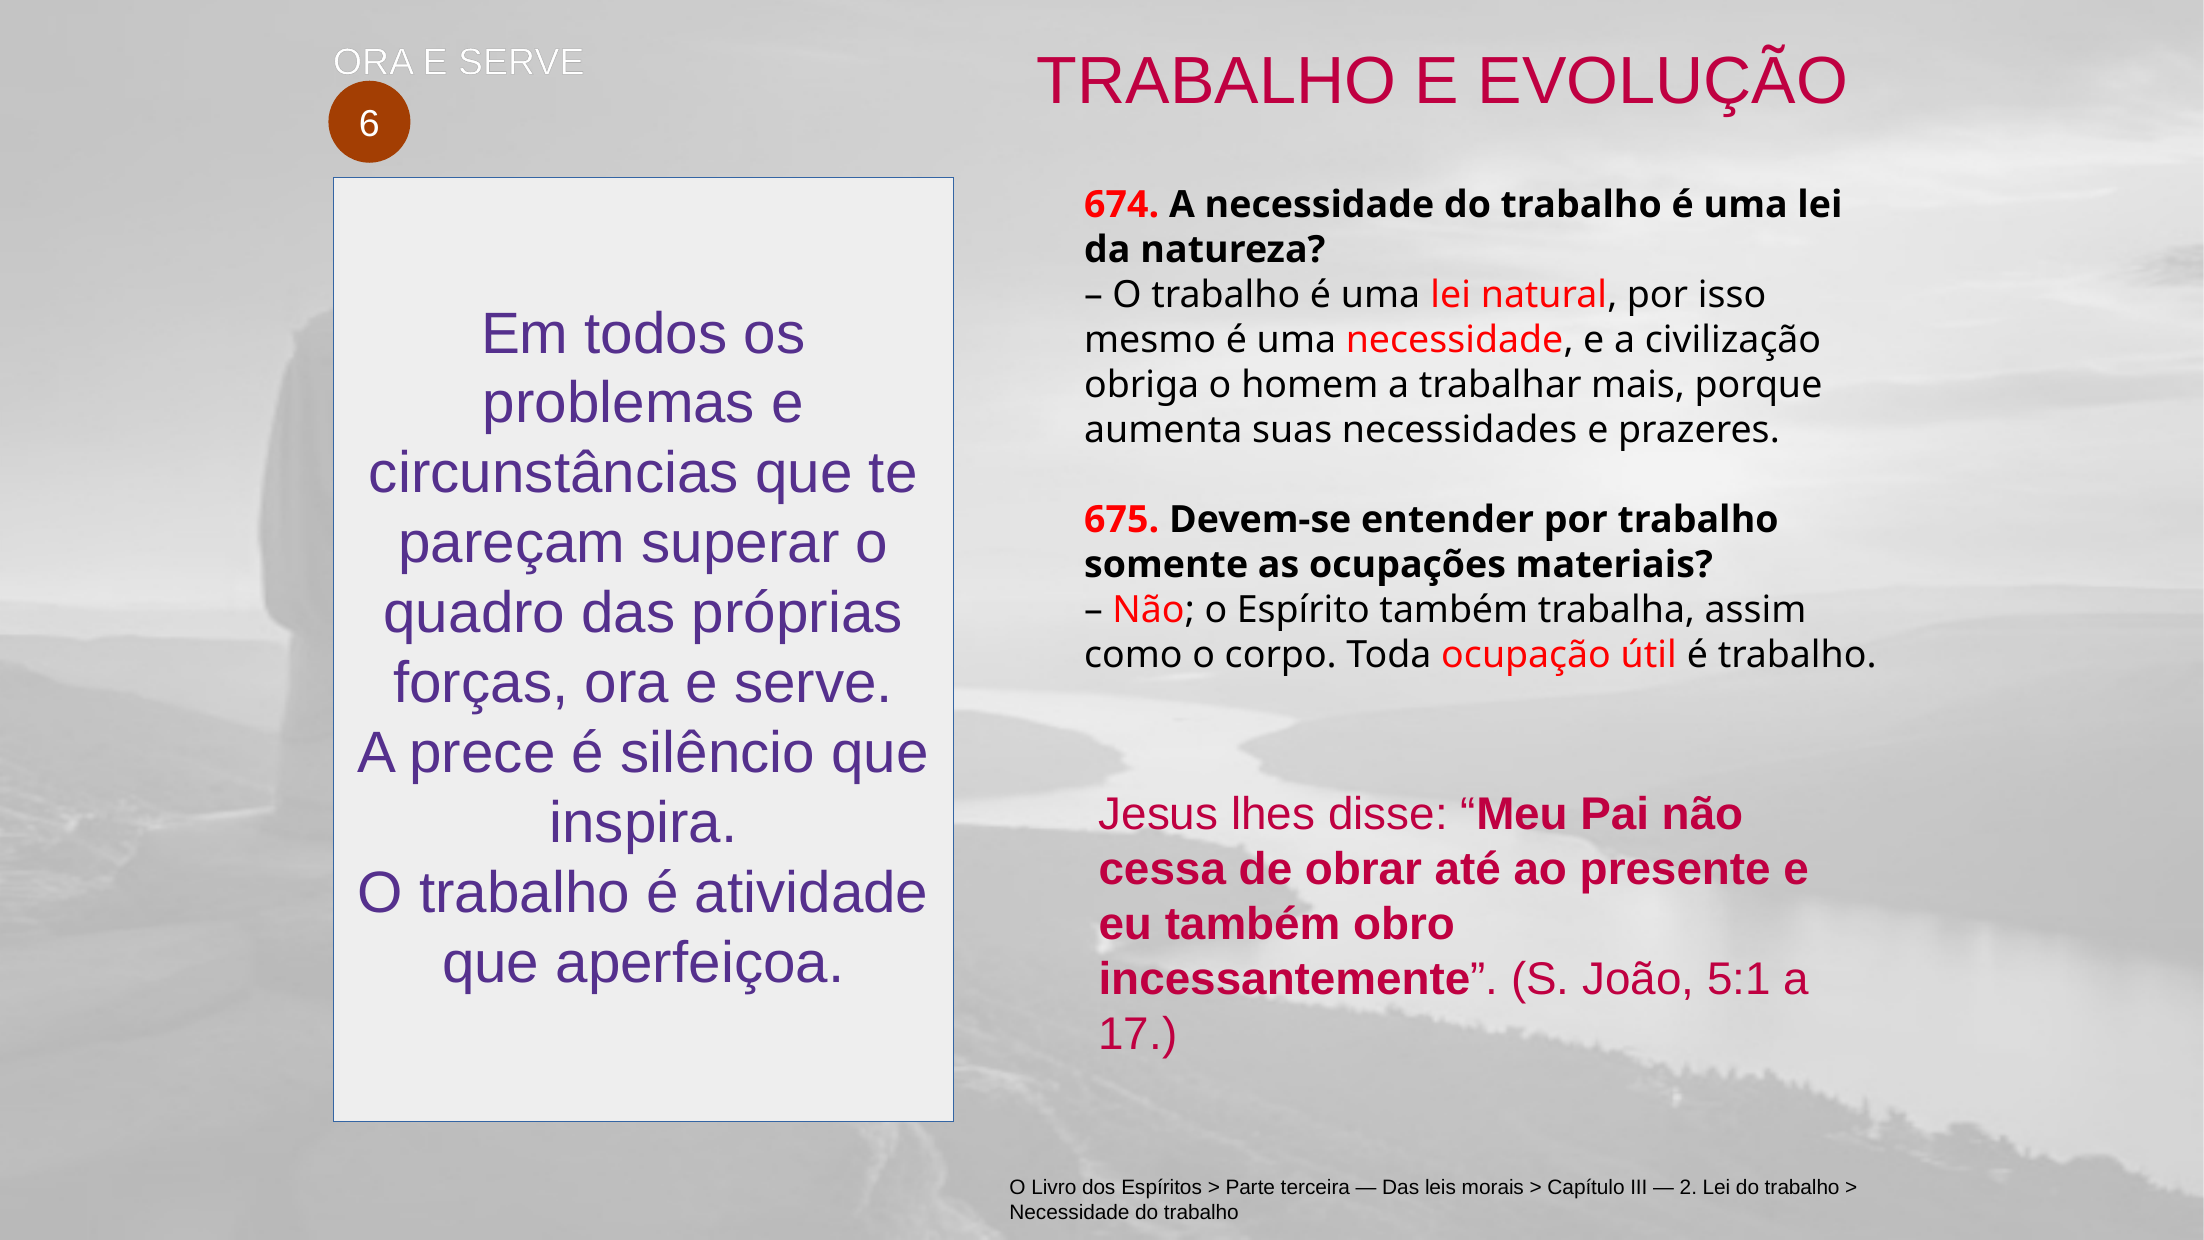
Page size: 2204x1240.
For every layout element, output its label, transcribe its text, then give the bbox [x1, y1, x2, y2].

text_box Em todos os problemas e circunstâncias que te pareçam superar o quadro das próprias forças, ora e serve. A prece é silêncio que inspira. O trabalho é atividade que aperfeiçoa. [333, 177, 954, 1122]
text_box TRABALHO E EVOLUÇÃO [1022, 29, 1864, 120]
text_box ORA E SERVE [318, 29, 600, 87]
text_box 674. A necessidade do trabalho é uma lei da natureza? – O trabalho é uma lei natural, por isso mesmo é uma necessidade, e a civilização obriga o homem a trabalhar mais, porque aumenta suas necessidades e prazeres. 675. Devem-se entender por trabalho somente as ocupações materiais? – Não; o Espírito também trabalha, assim como o corpo. Toda ocupação útil é trabalho. [1069, 172, 1899, 851]
text_box Jesus lhes disse: “Meu Pai não cessa de obrar até ao presente e eu também obro incessantemente”. (S. João, 5:1 a 17.) [1083, 776, 1881, 1048]
picture [0, 0, 2204, 1240]
text_box 6 [328, 80, 411, 163]
text_box O Livro dos Espíritos > Parte terceira — Das leis morais > Capítulo III — 2. Lei do trabalho > Necessidade do trabalho [994, 1166, 1886, 1228]
